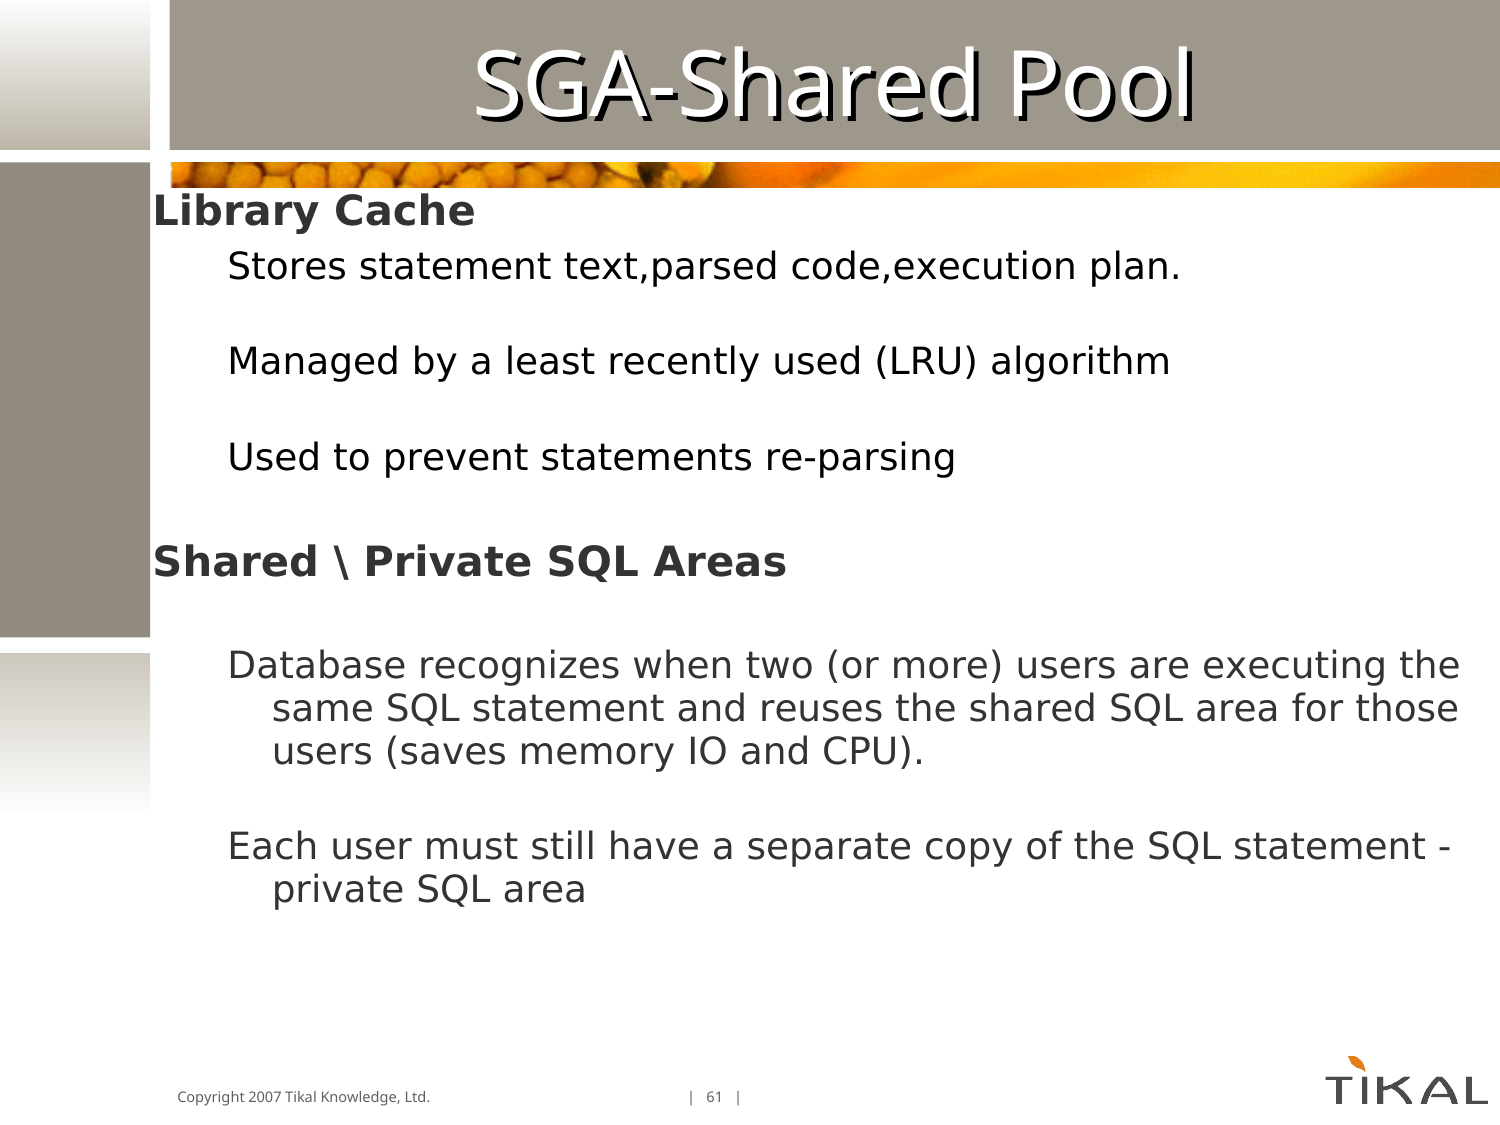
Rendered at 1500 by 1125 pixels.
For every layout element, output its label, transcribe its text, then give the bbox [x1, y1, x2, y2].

title SGA-Shared Pool [169, 0, 1499, 192]
list Library Cache Stores statement text,parsed code,execution plan. Managed by a least recently used (LRU) algorithm Used to prevent statements re-parsing Shared \ Private SQL Areas Database recognizes when two (or more) users are executing the same SQL statement and reuses the shared SQL area for those users (saves memory IO and CPU). Each user must still have a separate copy of the SQL statement - private SQL area [152, 187, 1463, 984]
picture [1312, 1034, 1500, 1125]
